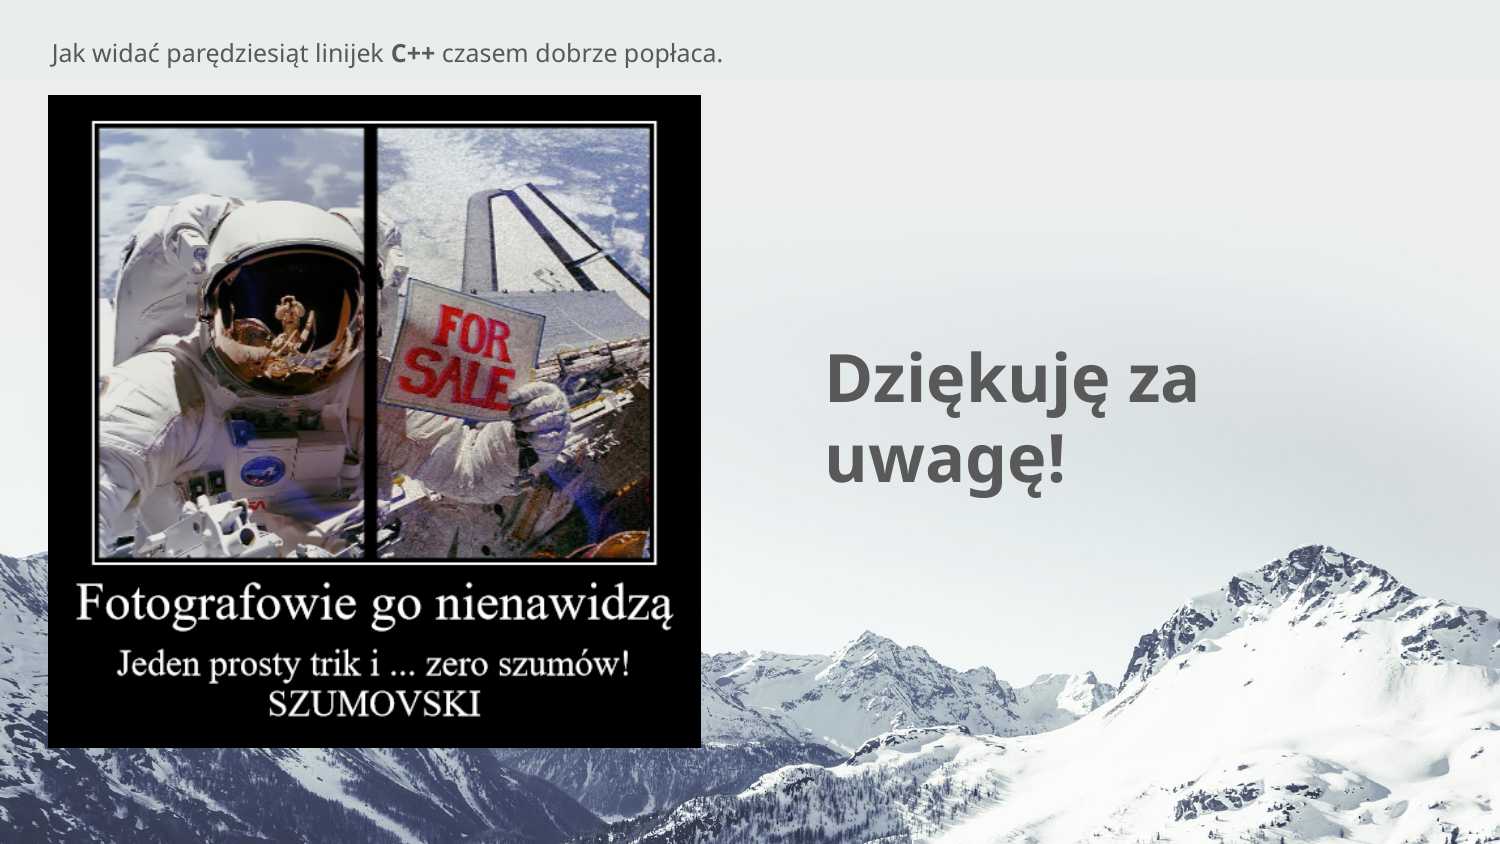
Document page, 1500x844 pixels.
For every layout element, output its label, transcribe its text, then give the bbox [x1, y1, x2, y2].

text_box Jak widać parędziesiąt linijek C++ czasem dobrze popłaca. [36, 22, 743, 83]
text_box Dziękuję za uwagę! [809, 320, 1439, 511]
picture [0, 80, 1500, 791]
